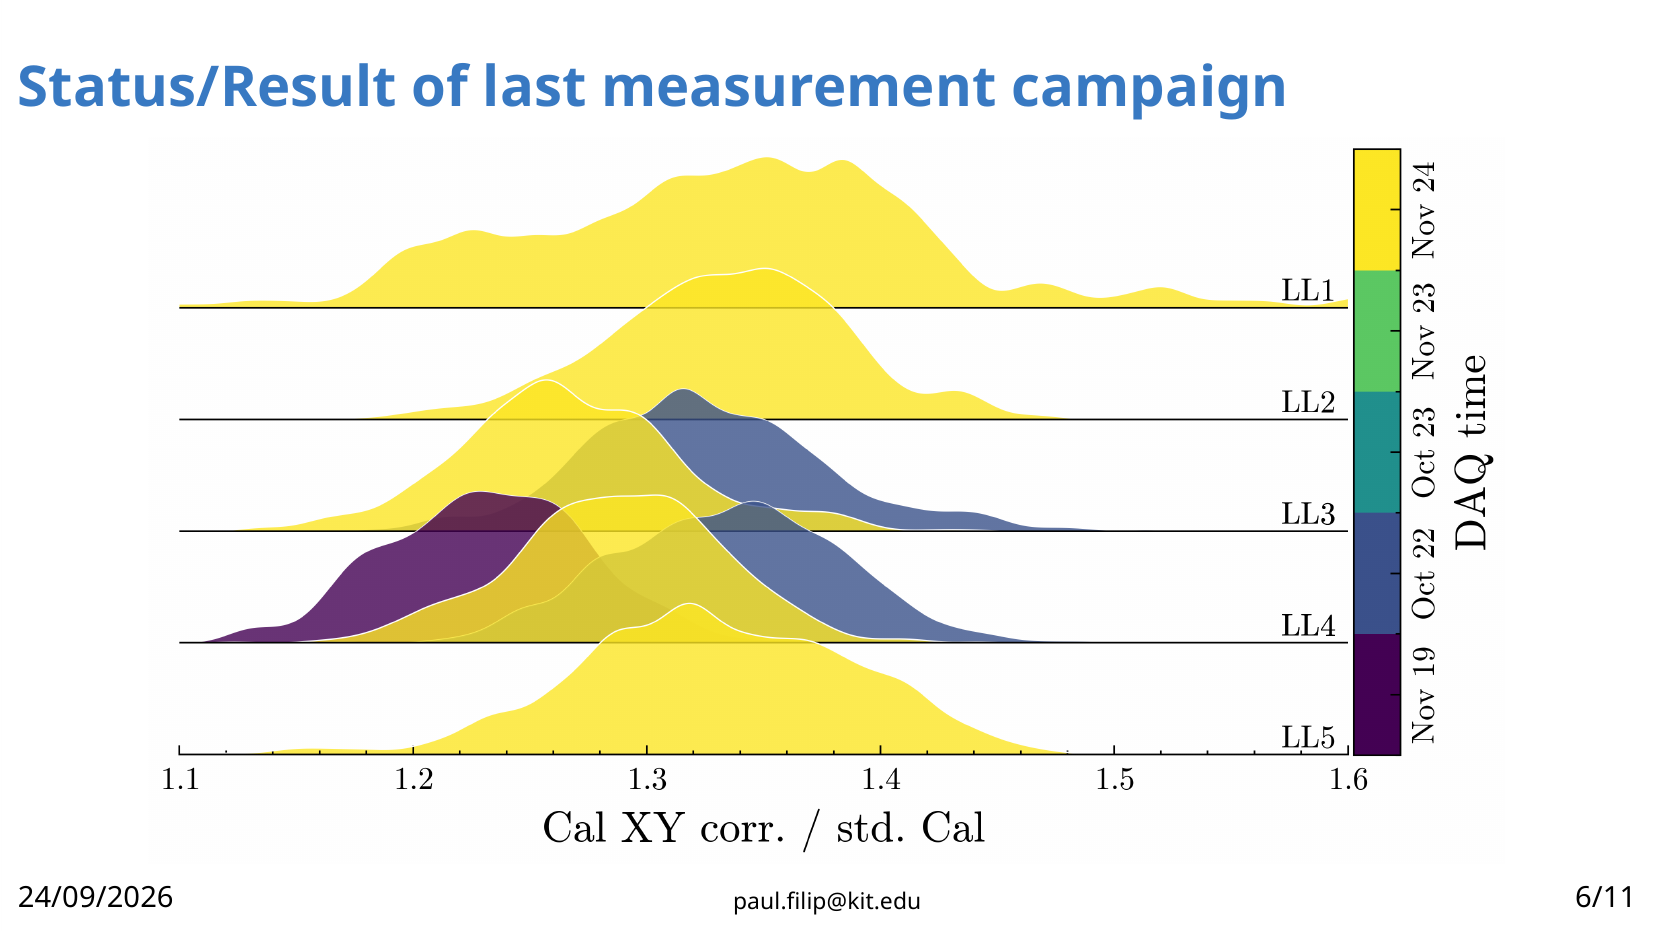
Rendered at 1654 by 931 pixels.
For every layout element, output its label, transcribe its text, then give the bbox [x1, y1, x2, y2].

picture [0, 0, 1654, 931]
title Status/Result of last measurement campaign [18, 45, 1632, 115]
